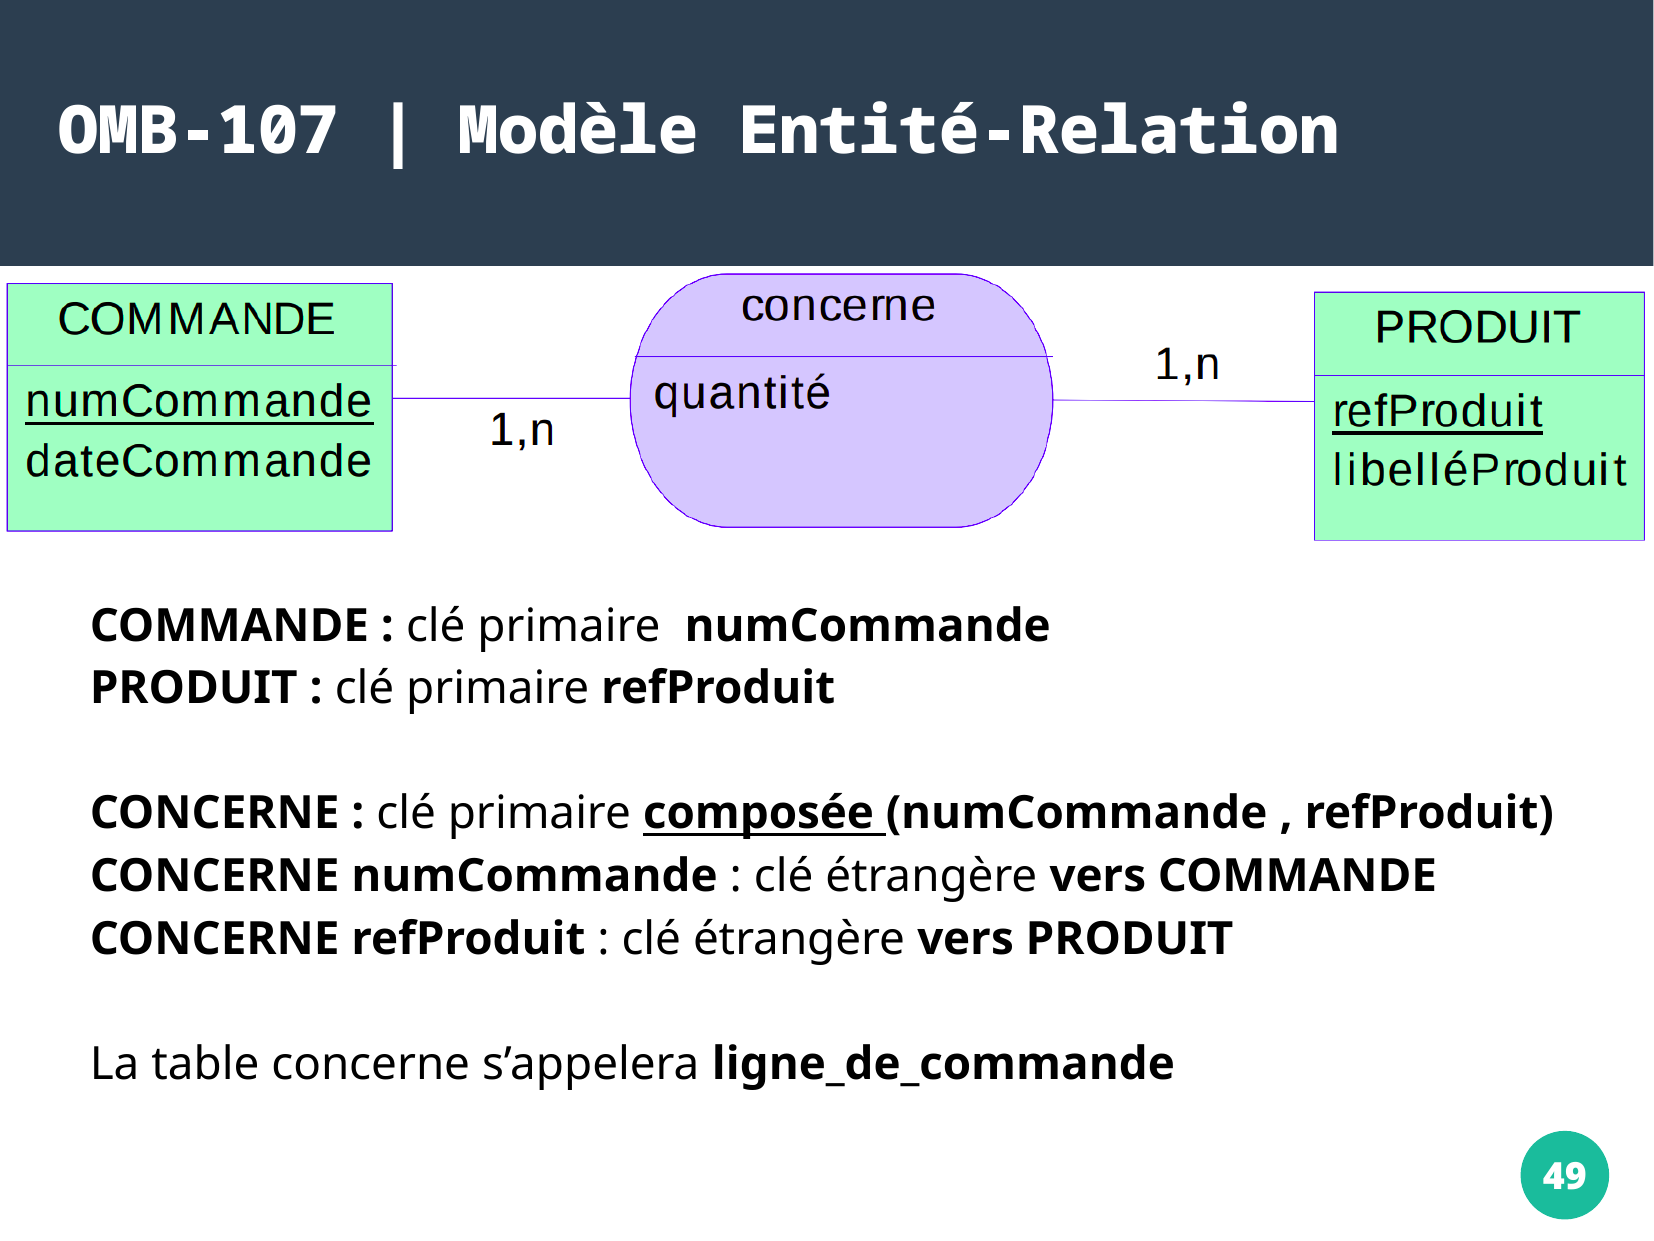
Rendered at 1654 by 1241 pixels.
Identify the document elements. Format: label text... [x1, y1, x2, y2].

text_box COMMANDE : clé primaire numCommande PRODUIT : clé primaire refProduit CONCERNE : clé primaire composée (numCommande , refProduit) CONCERNE numCommande : clé étrangère vers COMMANDE CONCERNE refProduit : clé étrangère vers PRODUIT La table concerne s’appelera ligne_de_commande [75, 585, 1606, 1206]
title OMB-107 | Modèle Entité-Relation [58, 49, 1595, 207]
picture [0, 273, 1654, 546]
